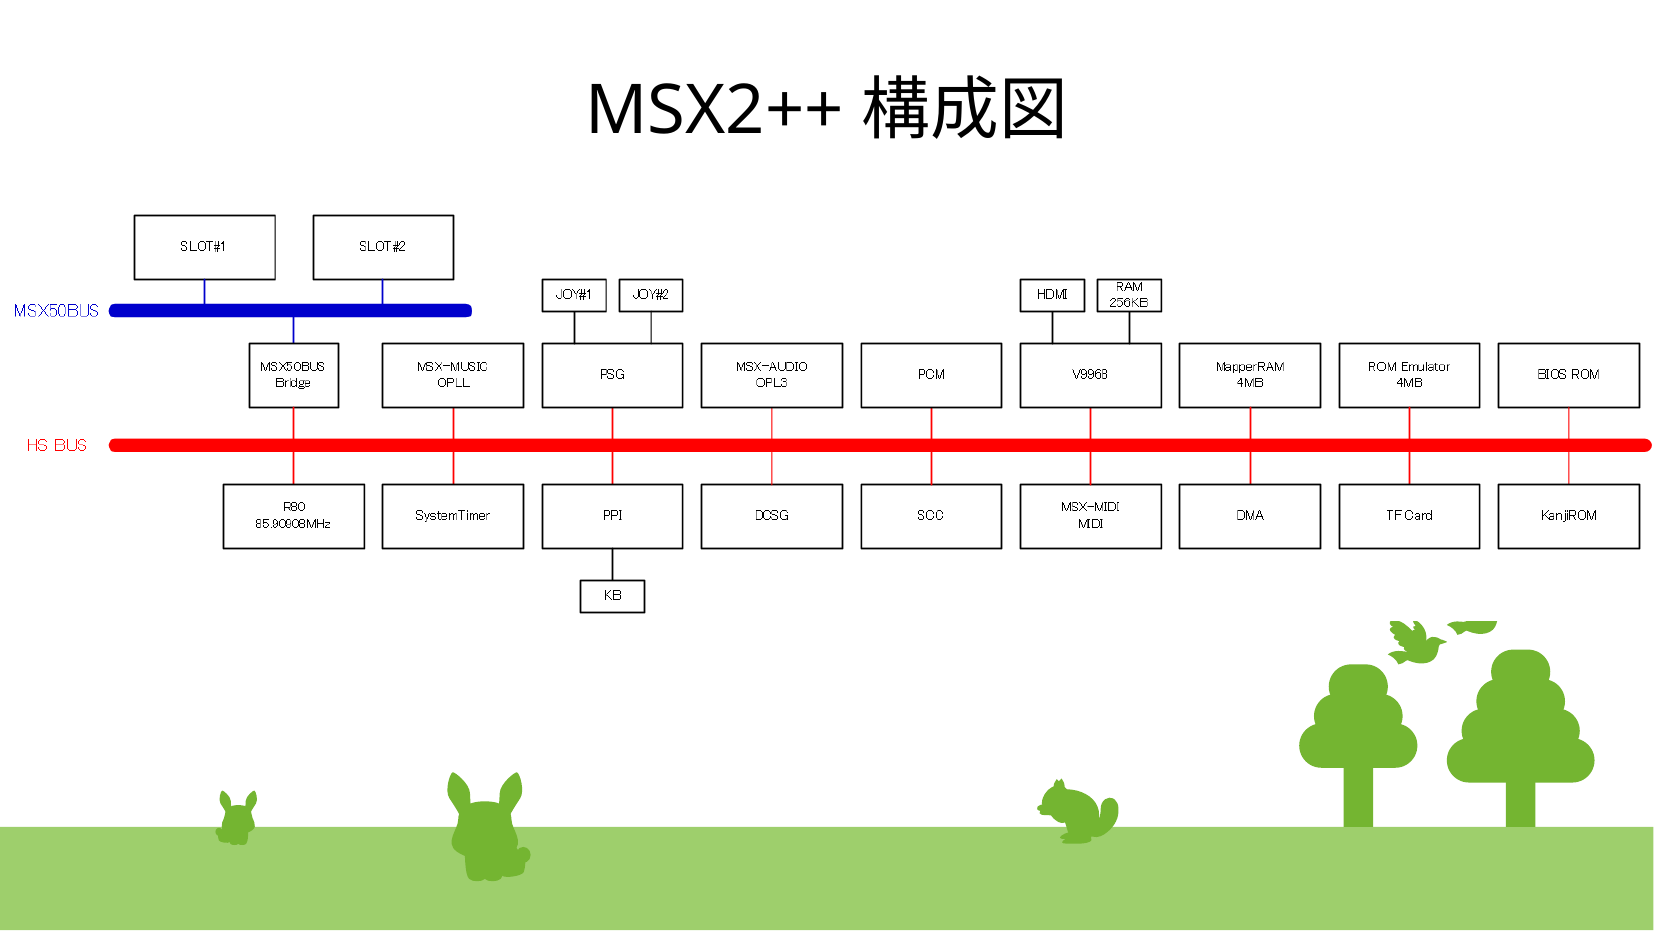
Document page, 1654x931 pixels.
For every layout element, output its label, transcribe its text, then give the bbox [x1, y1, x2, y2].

title MSX2++ 構成図 [88, 29, 1565, 178]
picture [5, 204, 1654, 621]
